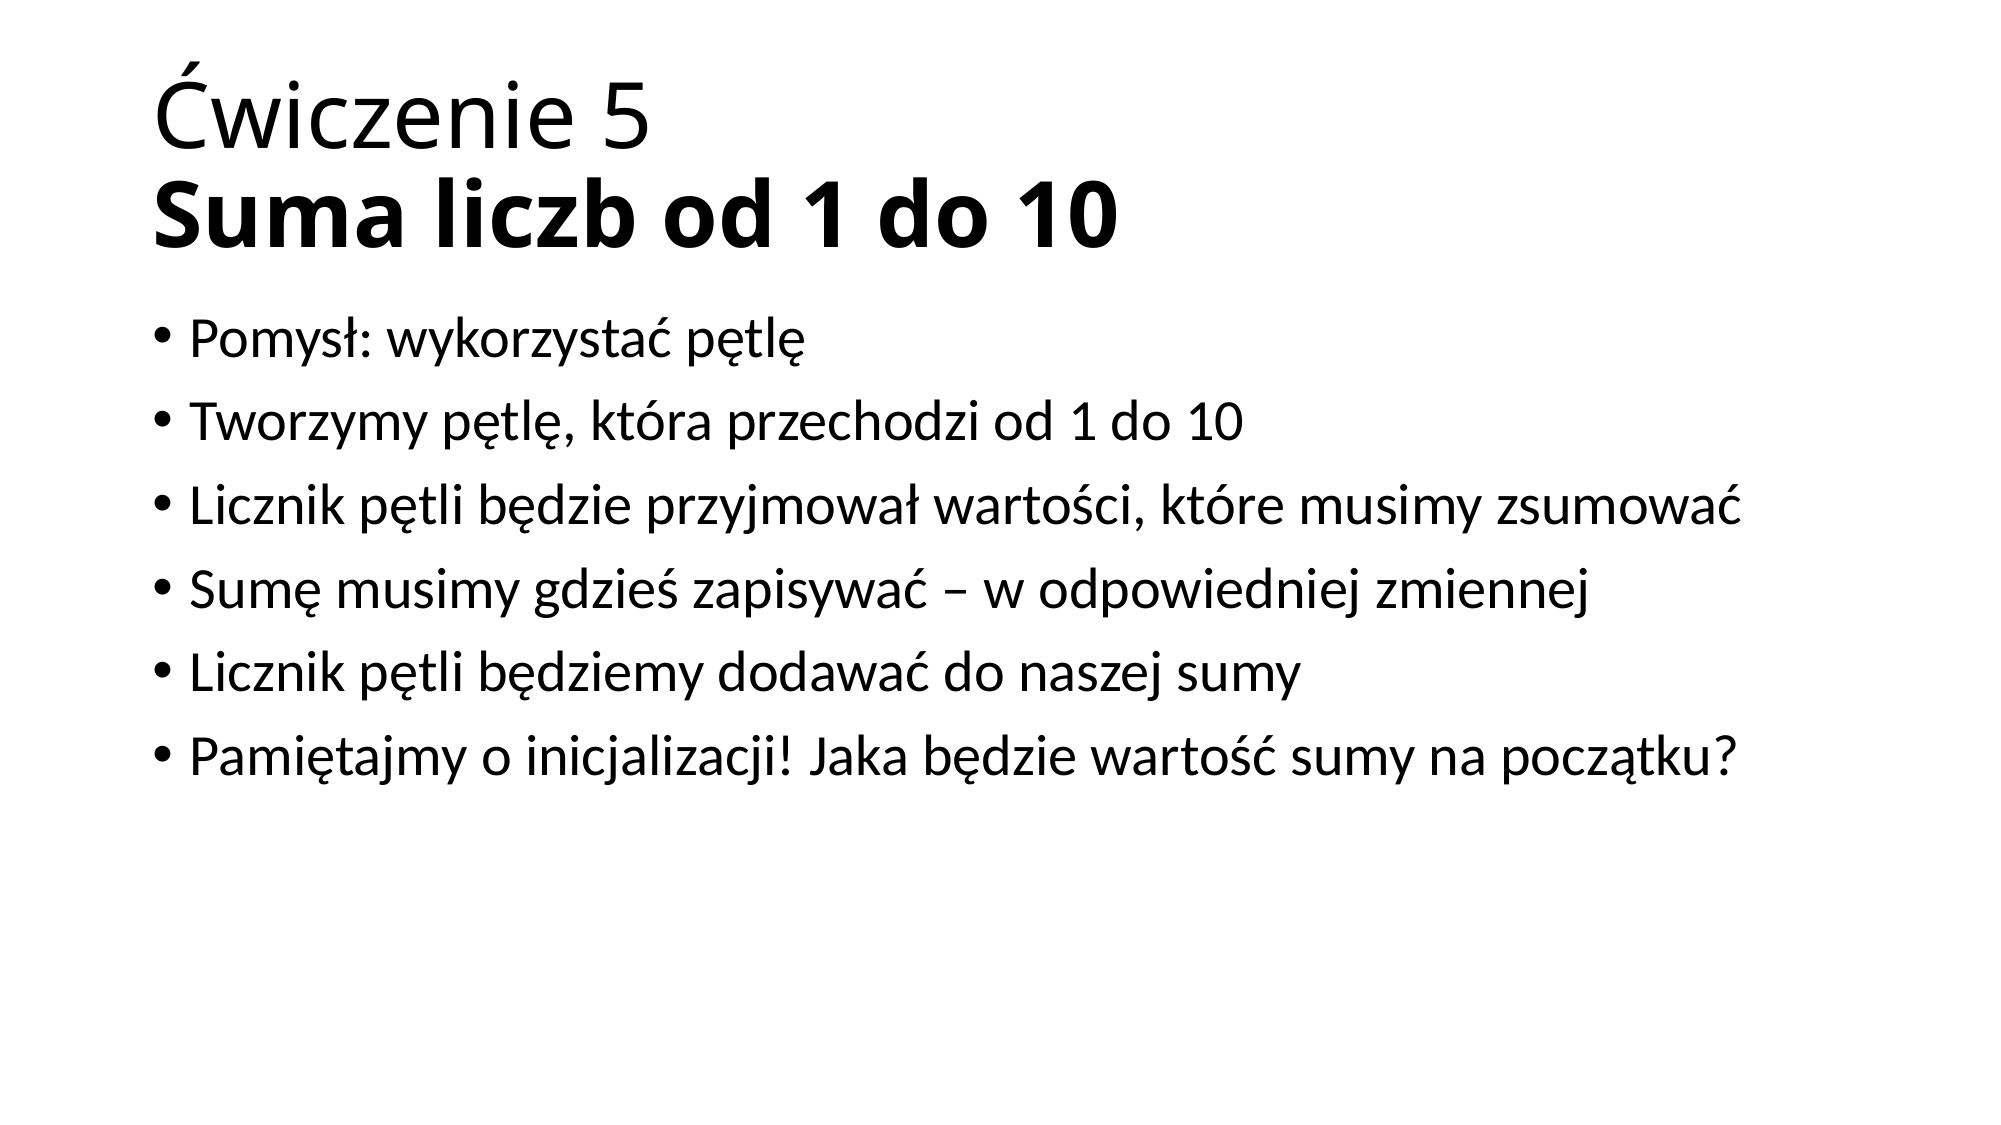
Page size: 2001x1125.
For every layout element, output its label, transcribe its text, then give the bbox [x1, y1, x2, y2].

title Ćwiczenie 5 Suma liczb od 1 do 10 [137, 59, 1863, 278]
list Pomysł: wykorzystać pętlę Tworzymy pętlę, która przechodzi od 1 do 10 Licznik pętli będzie przyjmował wartości, które musimy zsumować Sumę musimy gdzieś zapisywać – w odpowiedniej zmiennej Licznik pętli będziemy dodawać do naszej sumy Pamiętajmy o inicjalizacji! Jaka będzie wartość sumy na początku? [137, 299, 1863, 1014]
